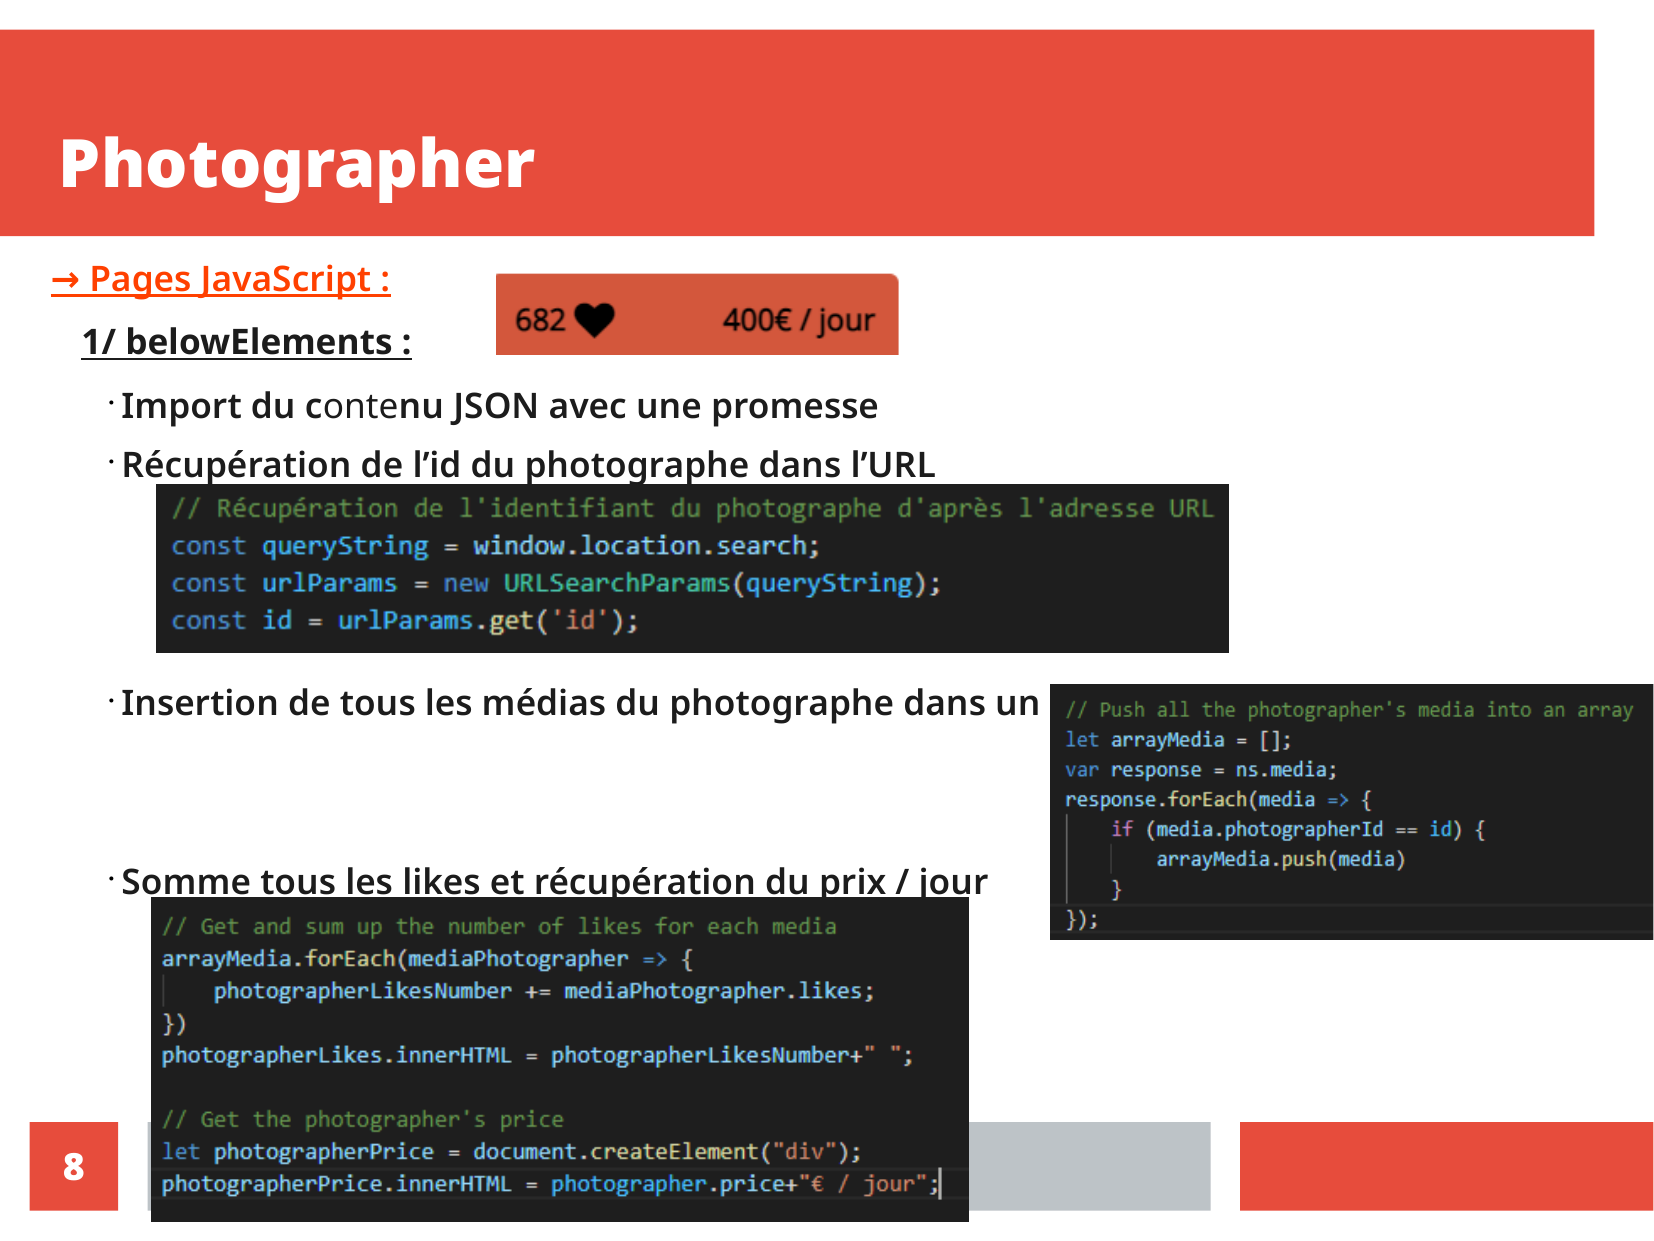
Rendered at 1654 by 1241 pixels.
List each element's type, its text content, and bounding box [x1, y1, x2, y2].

picture [496, 263, 913, 355]
title Photographer [59, 59, 1595, 207]
picture [151, 897, 969, 1222]
picture [156, 484, 1229, 654]
list → Pages JavaScript : 1/ belowElements : Import du contenu JSON avec une promesse Récupération de l’id du photographe dans l’URL Insertion de tous les médias du photographe dans un array Somme tous les likes et récupération du prix / jour [47, 253, 1607, 910]
picture [1050, 684, 1654, 940]
